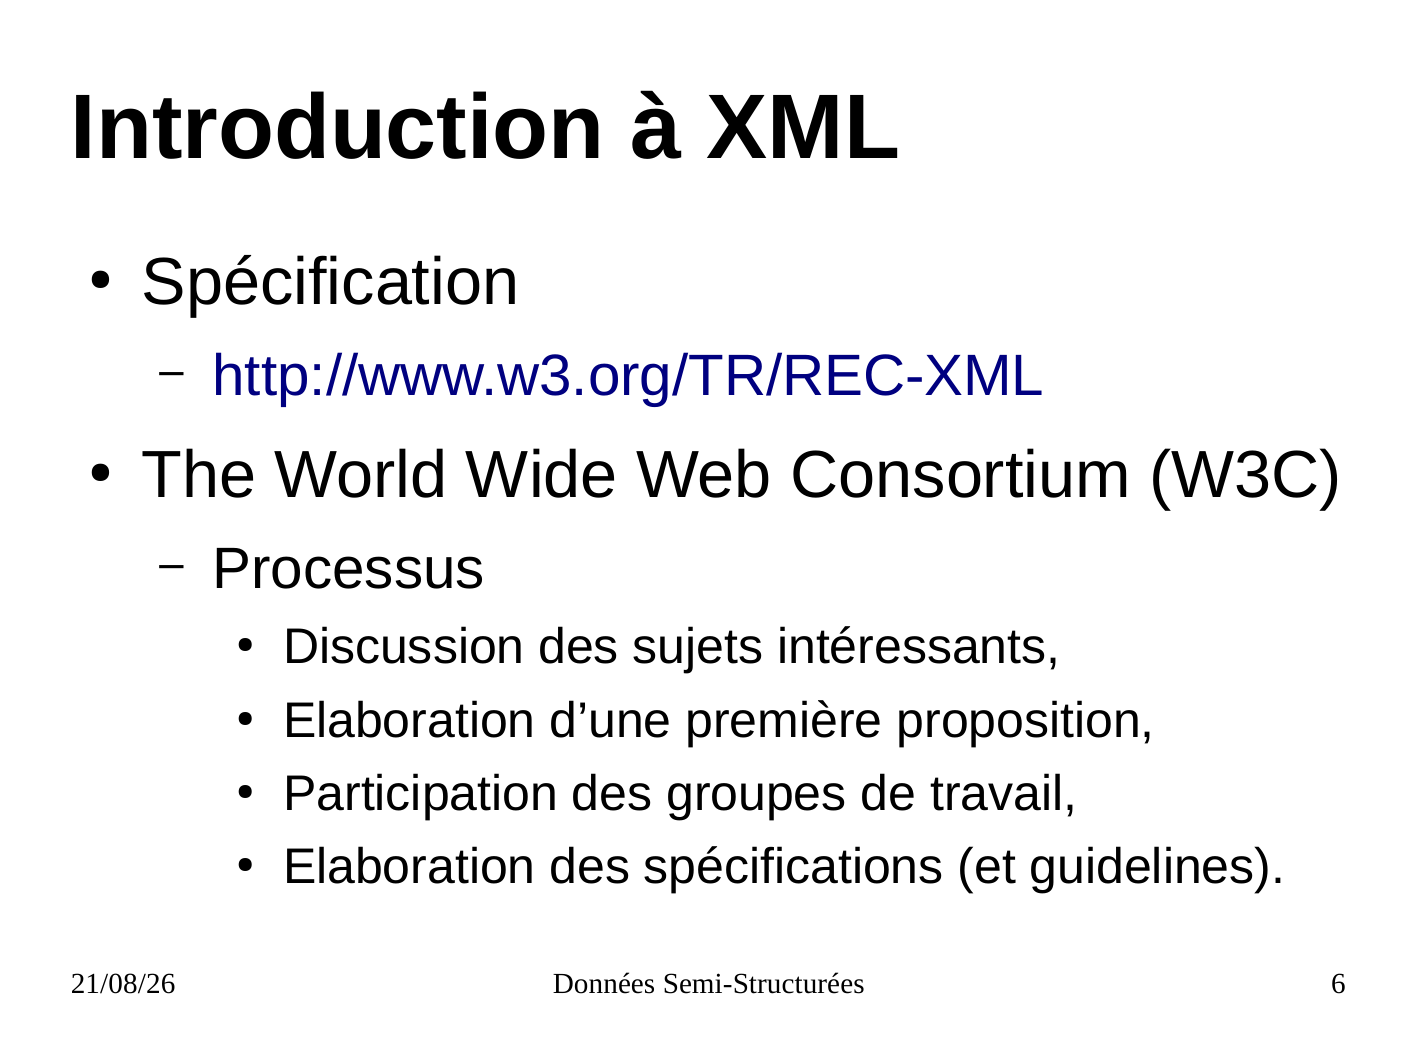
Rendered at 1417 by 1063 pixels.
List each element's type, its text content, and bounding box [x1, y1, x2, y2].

title Introduction à XML [70, 42, 1346, 212]
list Spécification http://www.w3.org/TR/REC-XML The World Wide Web Consortium (W3C) Processus Discussion des sujets intéressants, Elaboration d’une première proposition, Participation des groupes de travail, Elaboration des spécifications (et guidelines). [70, 244, 1346, 925]
